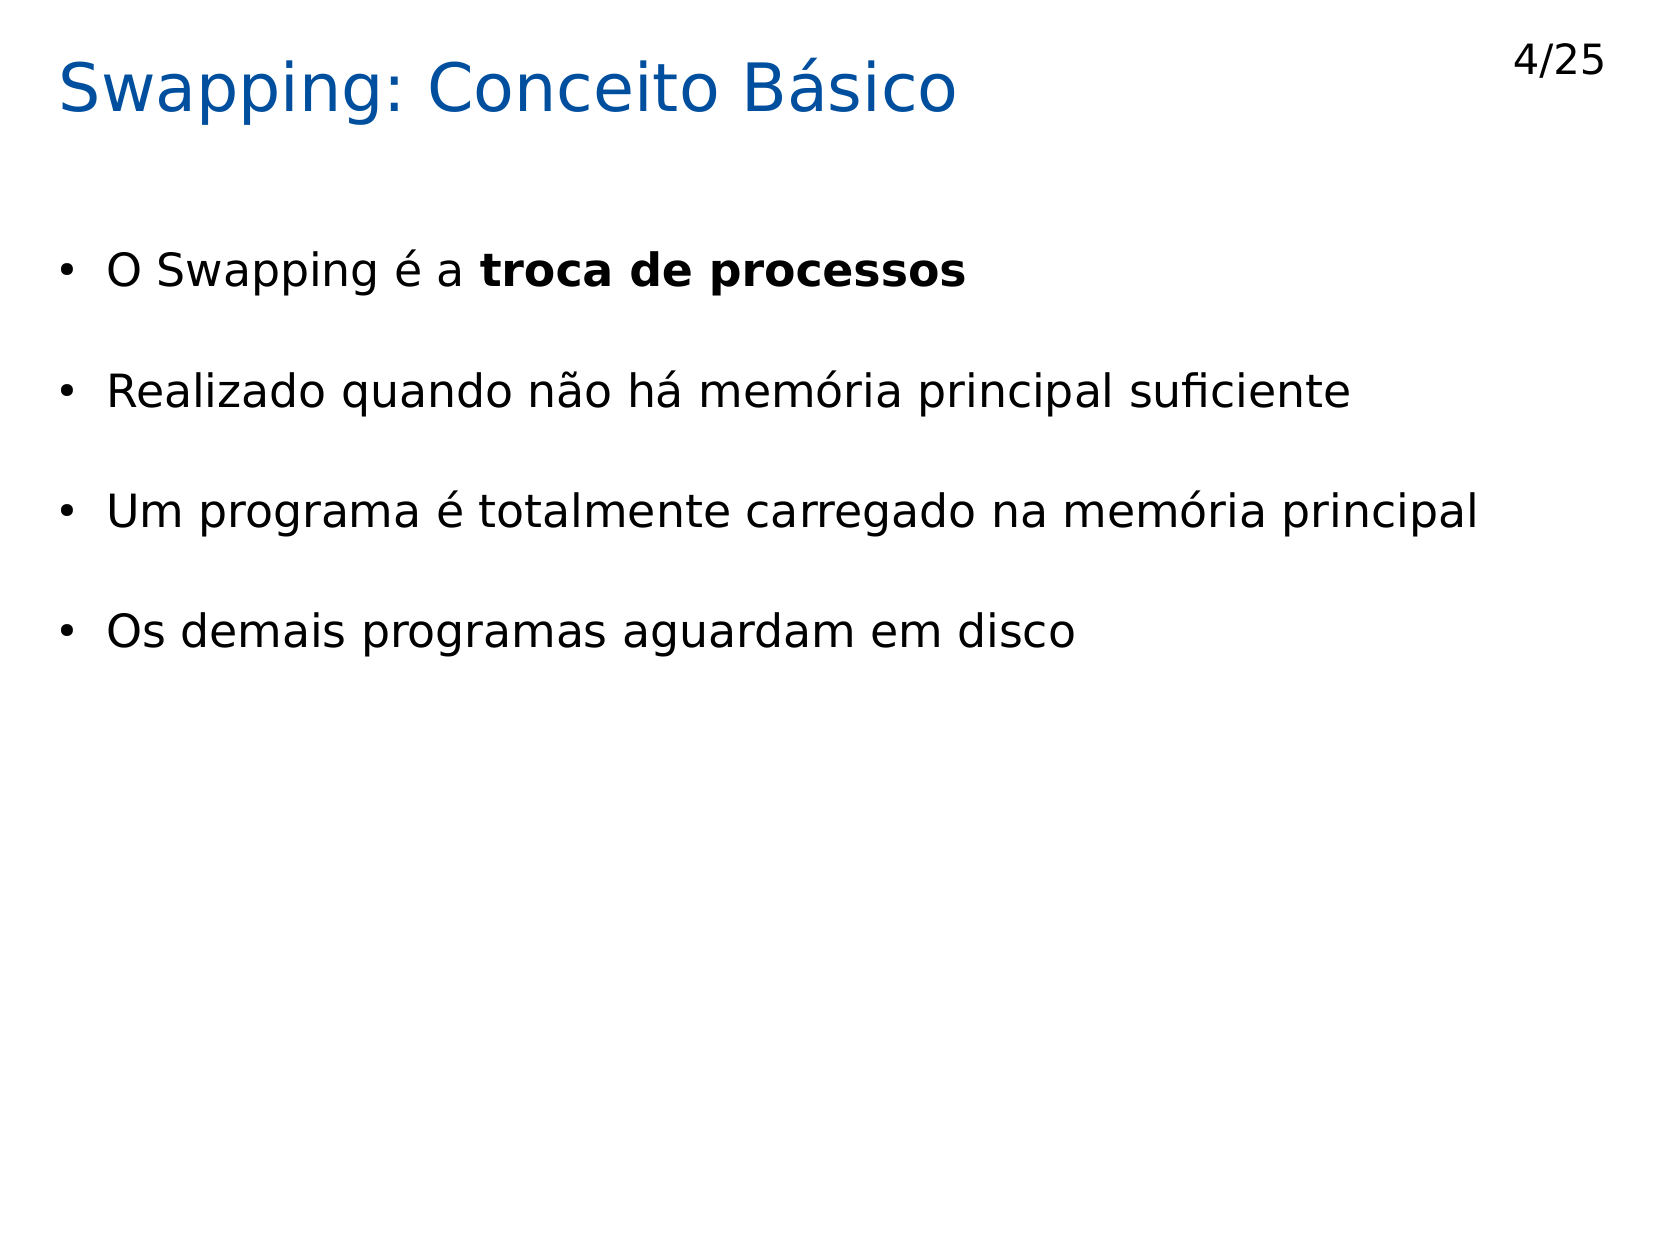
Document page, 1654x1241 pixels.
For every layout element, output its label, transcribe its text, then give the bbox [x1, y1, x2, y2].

list O Swapping é a troca de processos Realizado quando não há memória principal suficiente Um programa é totalmente carregado na memória principal Os demais programas aguardam em disco [59, 236, 1595, 1211]
title Swapping: Conceito Básico [59, 29, 1506, 148]
